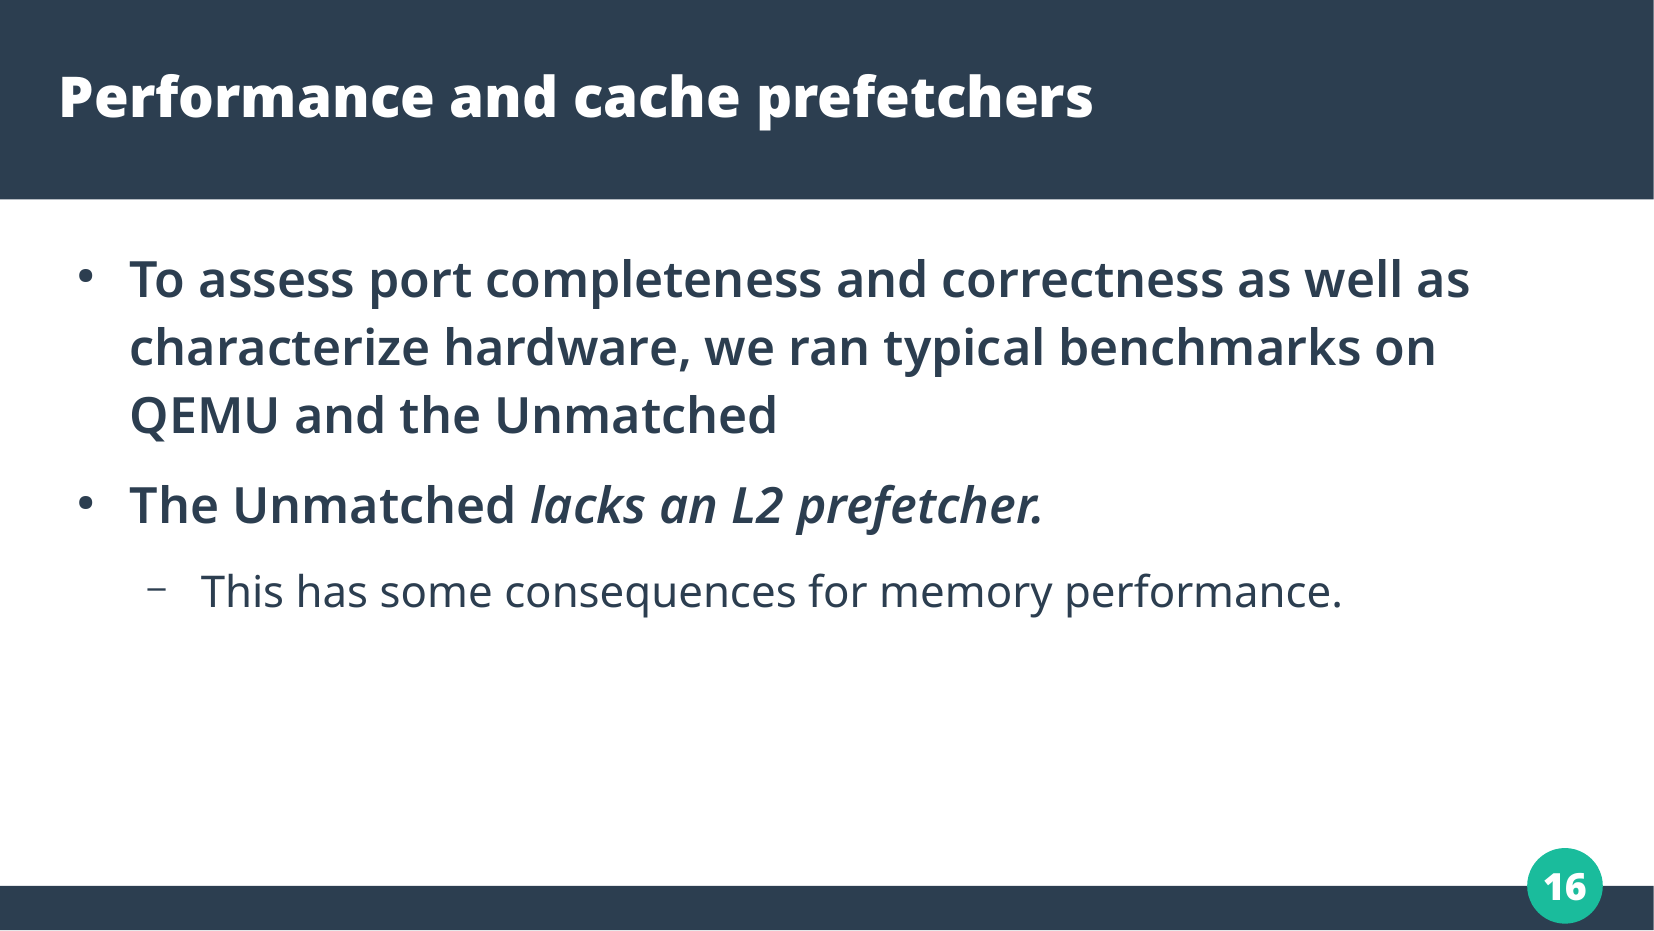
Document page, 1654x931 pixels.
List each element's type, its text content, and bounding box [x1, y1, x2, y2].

title Performance and cache prefetchers [59, 37, 1595, 156]
list To assess port completeness and correctness as well as characterize hardware, we ran typical benchmarks on QEMU and the Unmatched The Unmatched lacks an L2 prefetcher. This has some consequences for memory performance. [59, 243, 1595, 864]
